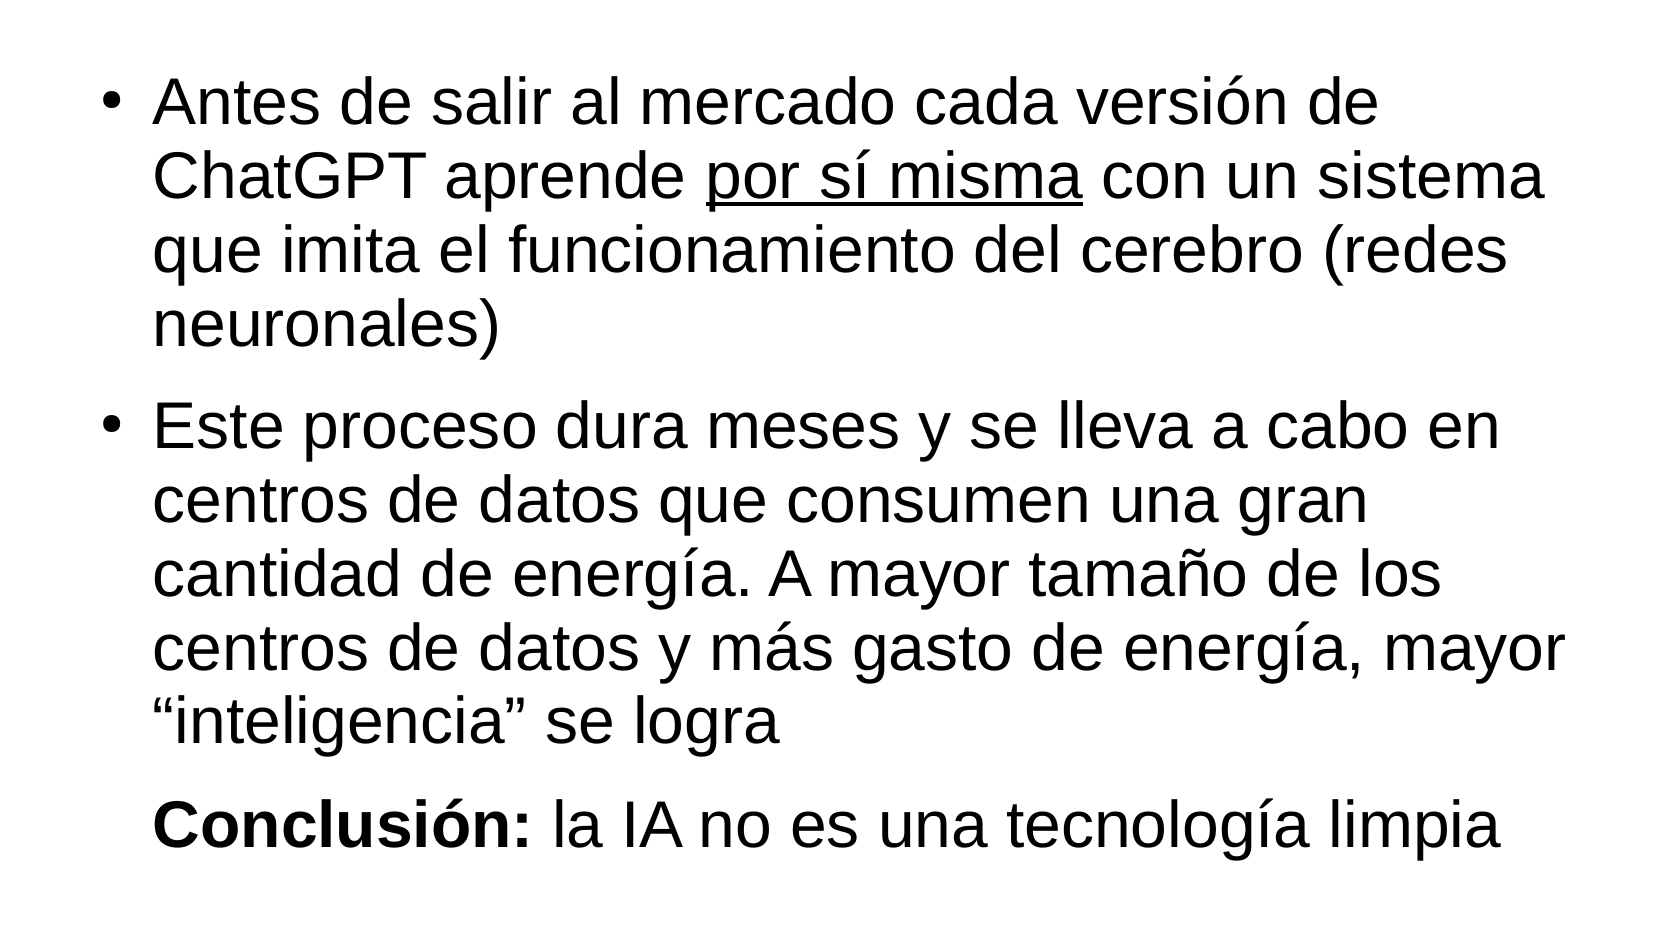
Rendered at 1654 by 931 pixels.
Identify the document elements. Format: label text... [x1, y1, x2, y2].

list Antes de salir al mercado cada versión de ChatGPT aprende por sí misma con un sistema que imita el funcionamiento del cerebro (redes neuronales) Este proceso dura meses y se lleva a cabo en centros de datos que consumen una gran cantidad de energía. A mayor tamaño de los centros de datos y más gasto de energía, mayor “inteligencia” se logra Conclusión: la IA no es una tecnología limpia [82, 64, 1571, 863]
